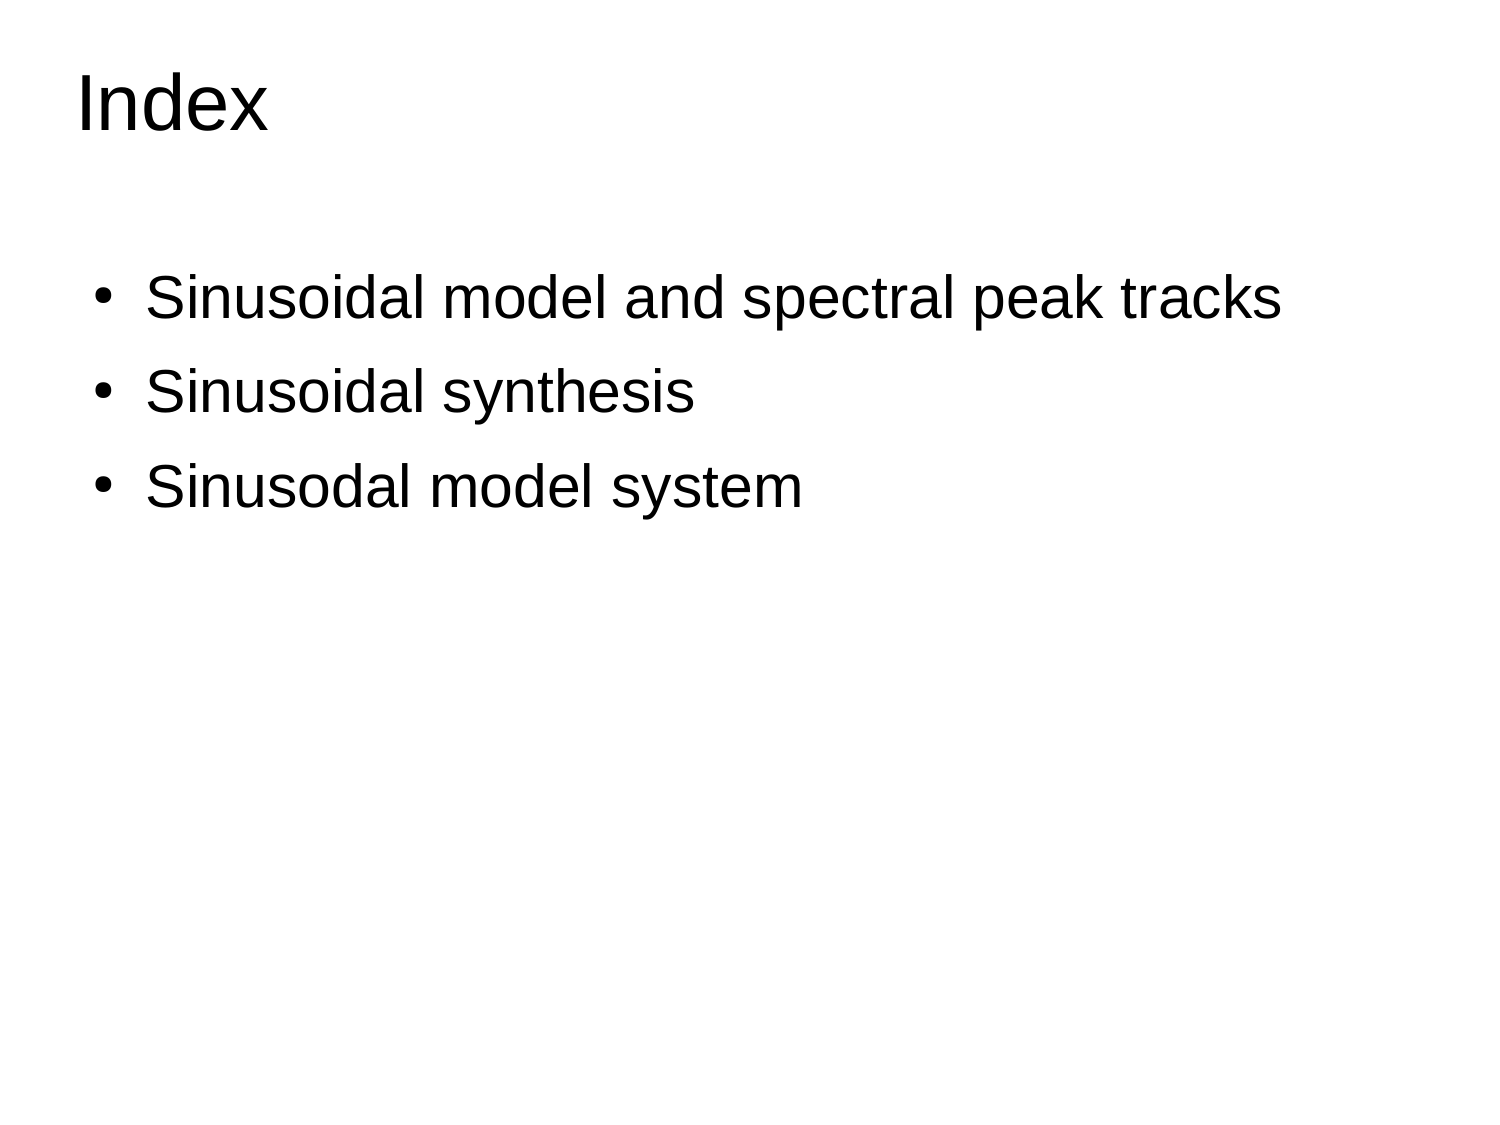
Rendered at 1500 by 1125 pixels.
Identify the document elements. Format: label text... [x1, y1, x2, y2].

list Sinusoidal model and spectral peak tracks Sinusoidal synthesis Sinusodal model system [75, 263, 1425, 916]
title Index [75, 9, 1425, 198]
